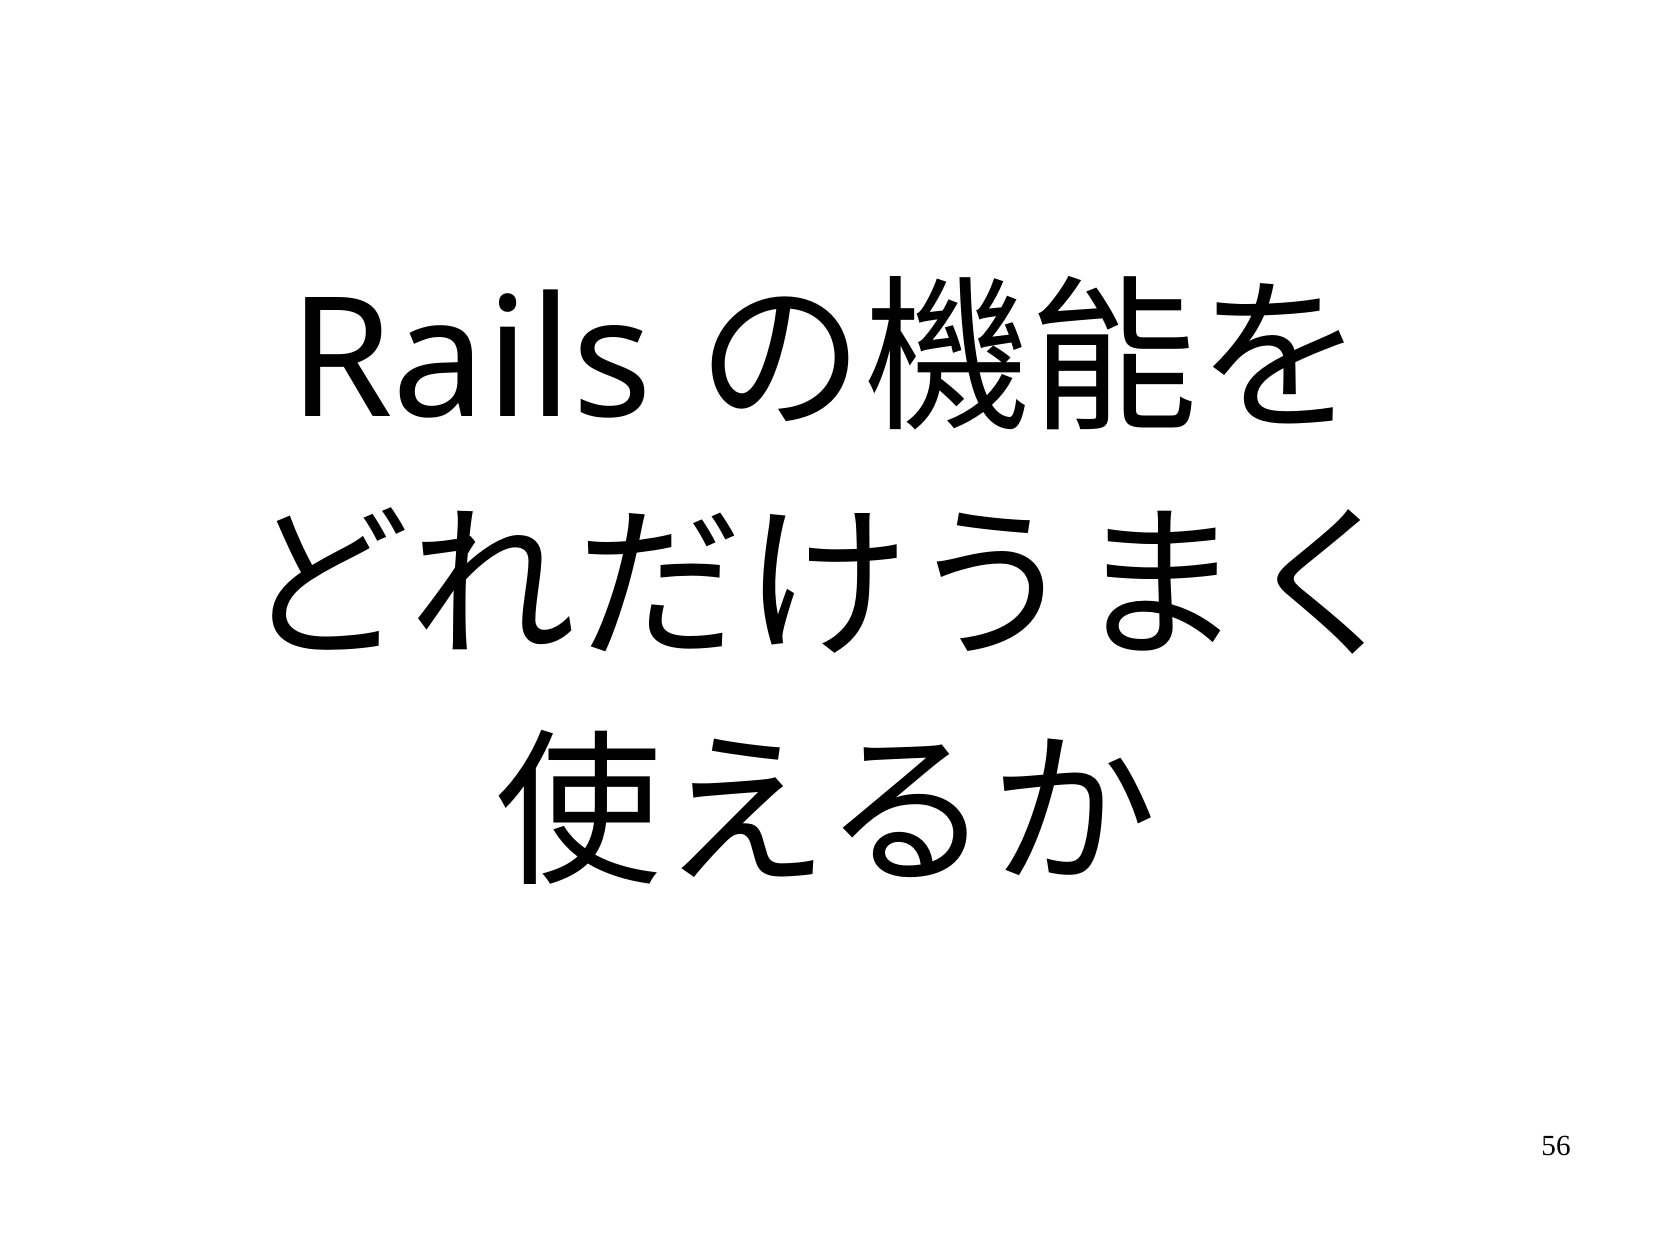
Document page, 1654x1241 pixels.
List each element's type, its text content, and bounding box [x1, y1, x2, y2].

subtitle Railsの機能を どれだけうまく 使えるか [82, 56, 1571, 1102]
